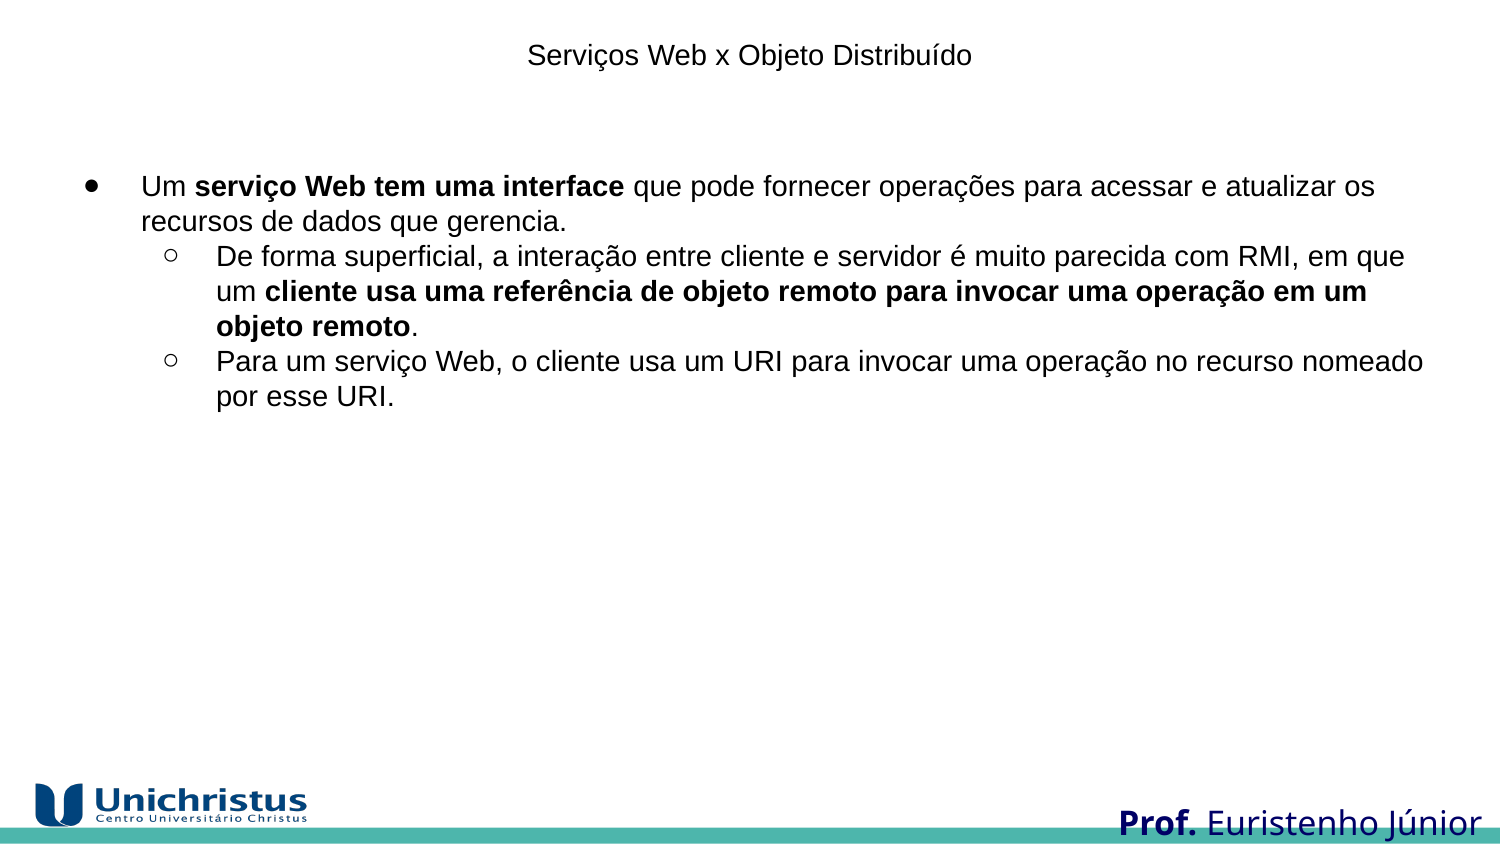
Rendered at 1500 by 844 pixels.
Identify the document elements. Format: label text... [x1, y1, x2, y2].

picture [31, 781, 311, 828]
list Um serviço Web tem uma interface que pode fornecer operações para acessar e atualizar os recursos de dados que gerencia. De forma superficial, a interação entre cliente e servidor é muito parecida com RMI, em que um cliente usa uma referência de objeto remoto para invocar uma operação em um objeto remoto. Para um serviço Web, o cliente usa um URI para invocar uma operação no recurso nomeado por esse URI. [51, 152, 1449, 750]
title Serviços Web x Objeto Distribuído [51, 20, 1449, 137]
text_box Prof. Euristenho Júnior [1103, 791, 1500, 844]
